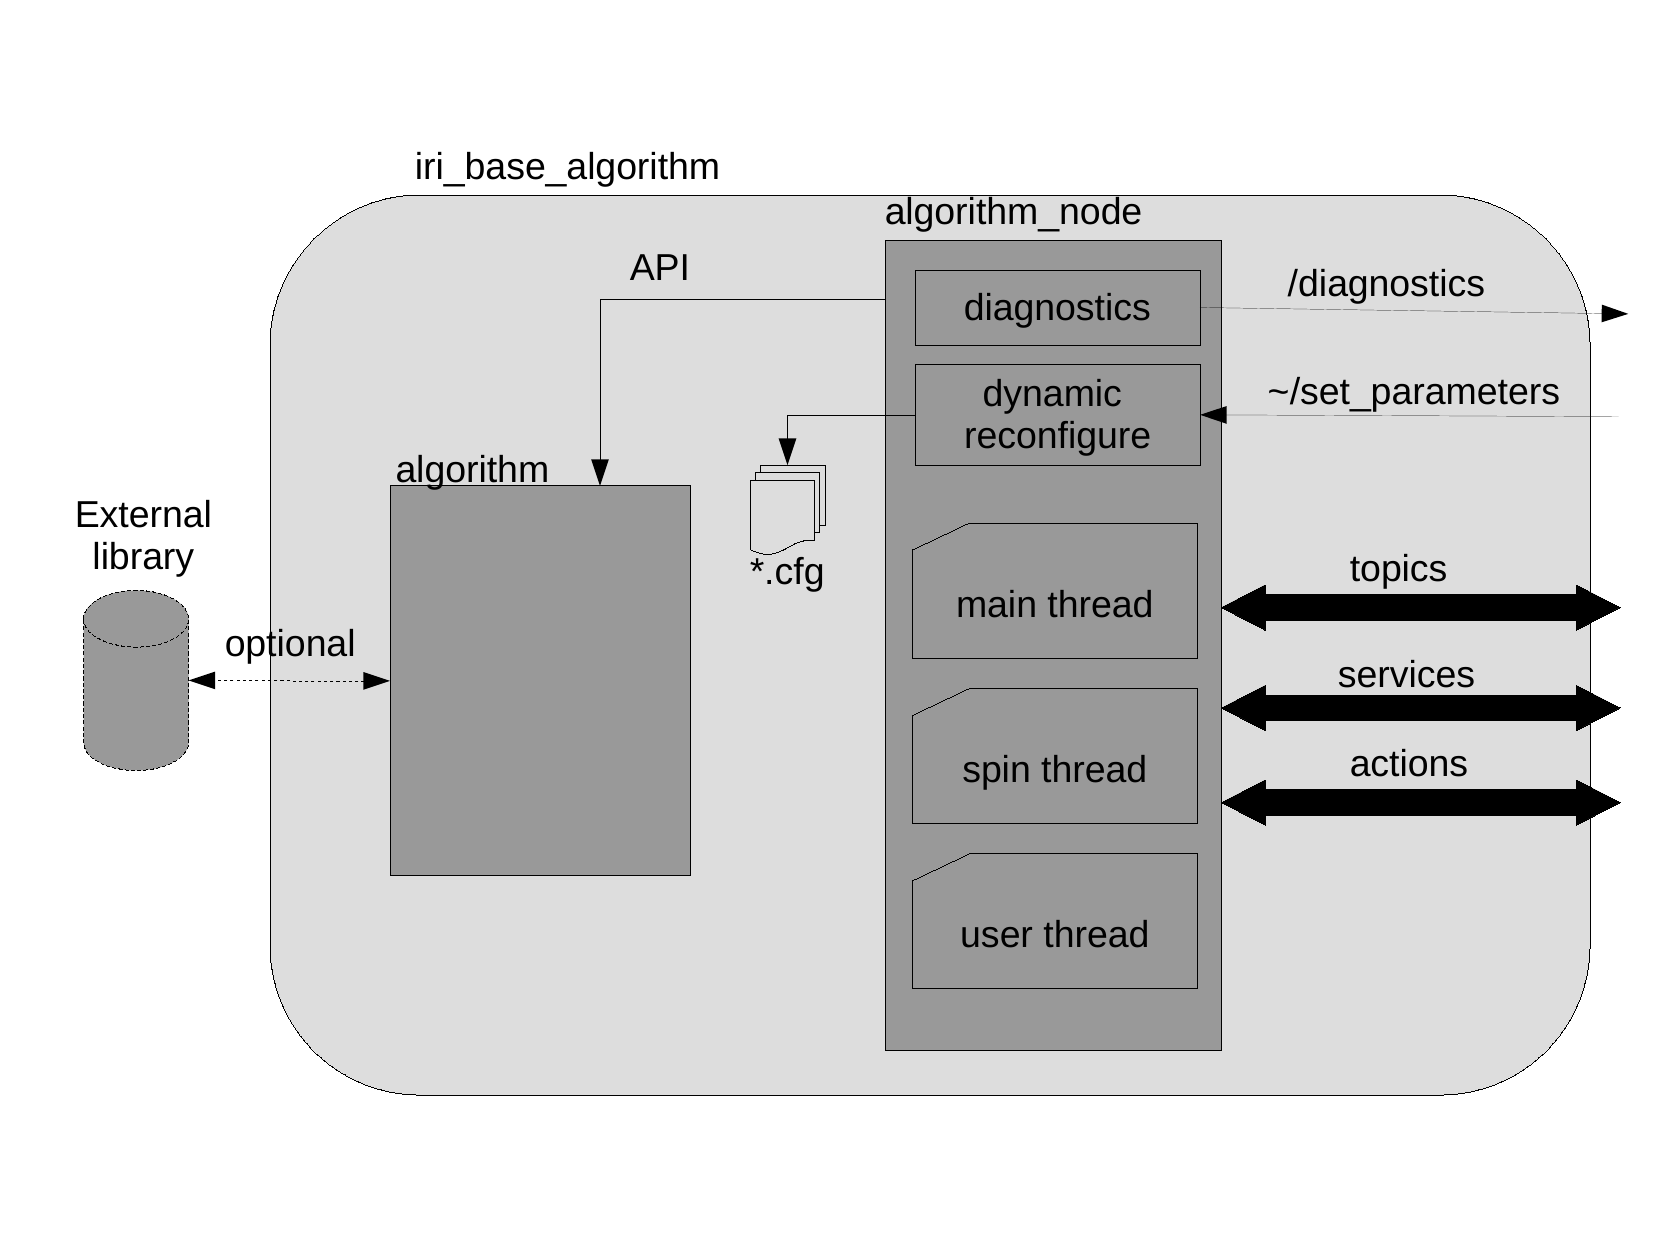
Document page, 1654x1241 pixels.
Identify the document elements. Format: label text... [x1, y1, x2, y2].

text_box user thread [912, 853, 1198, 989]
text_box services [1323, 646, 1491, 704]
text_box actions [1335, 735, 1484, 792]
text_box /diagnostics [1272, 255, 1501, 312]
text_box *.cfg [735, 543, 840, 601]
text_box API [615, 239, 736, 300]
text_box External library [60, 486, 227, 586]
text_box dynamic reconfigure [915, 364, 1201, 466]
text_box algorithm_node [870, 183, 1158, 241]
text_box spin thread [912, 688, 1198, 824]
text_box topics [1335, 540, 1463, 597]
text_box optional [210, 615, 371, 672]
text_box main thread [912, 523, 1198, 659]
text_box [756, 473, 819, 532]
text_box iri_base_algorithm [400, 138, 736, 196]
text_box diagnostics [915, 270, 1201, 346]
text_box ~/set_parameters [1252, 363, 1576, 421]
text_box algorithm [380, 440, 565, 498]
text_box [270, 195, 1621, 1096]
text_box [83, 590, 189, 771]
text_box [761, 466, 825, 525]
